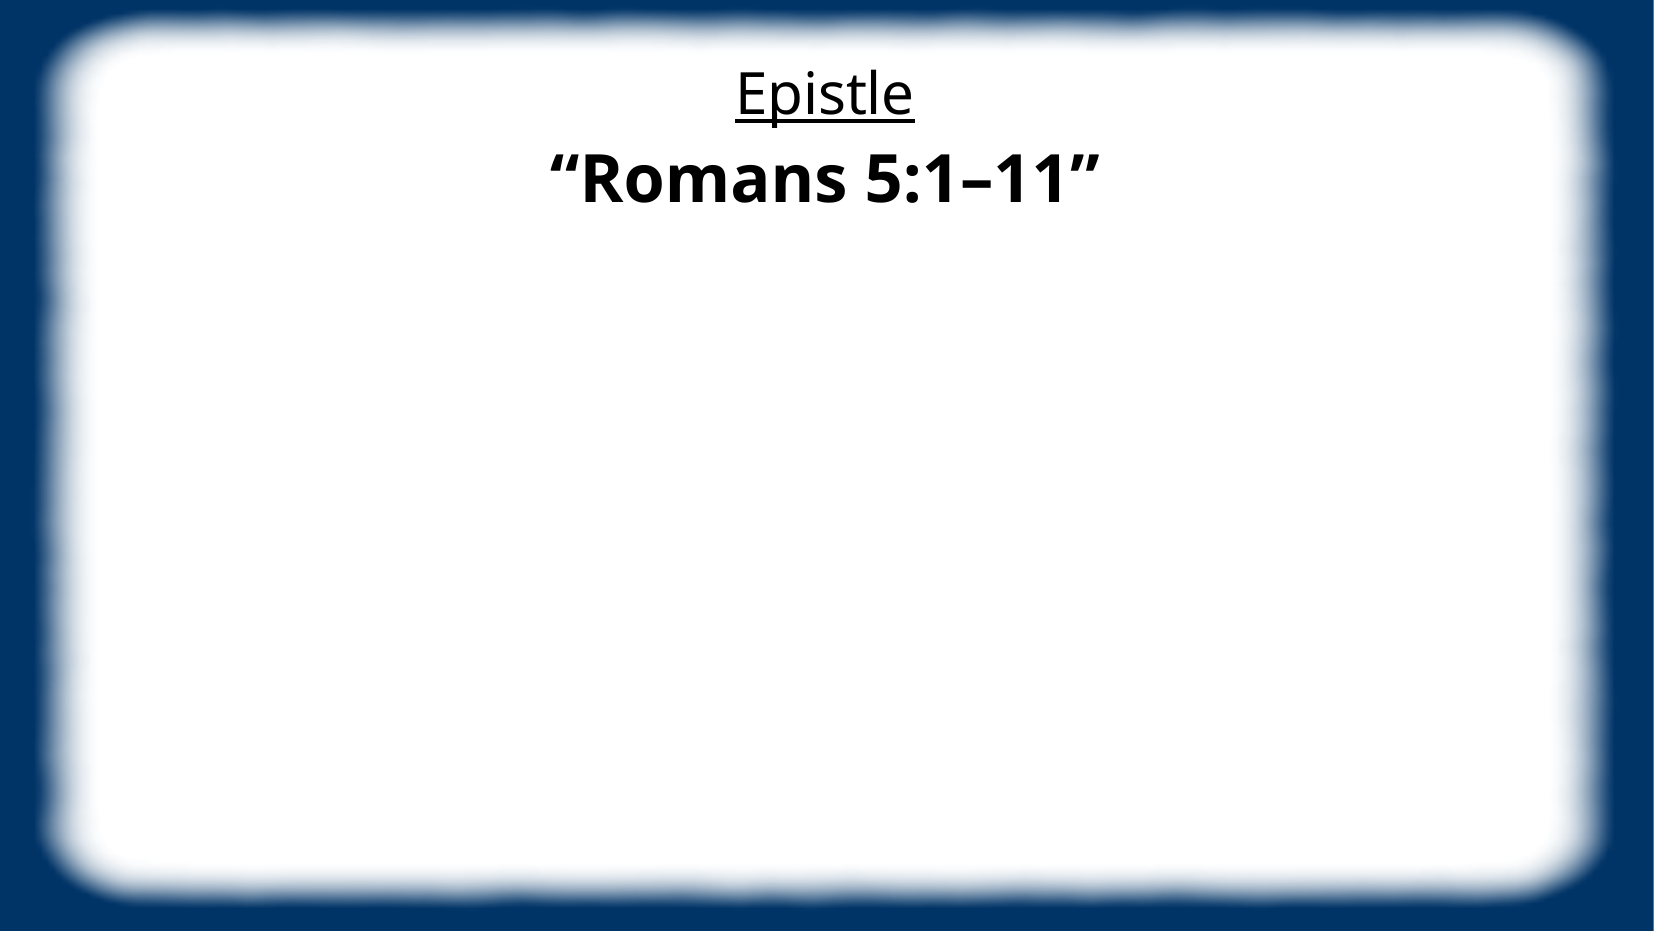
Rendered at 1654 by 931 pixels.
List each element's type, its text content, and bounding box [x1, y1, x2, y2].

picture [0, 0, 1654, 931]
text_box Epistle “Romans 5:1–11” [75, 45, 1576, 226]
